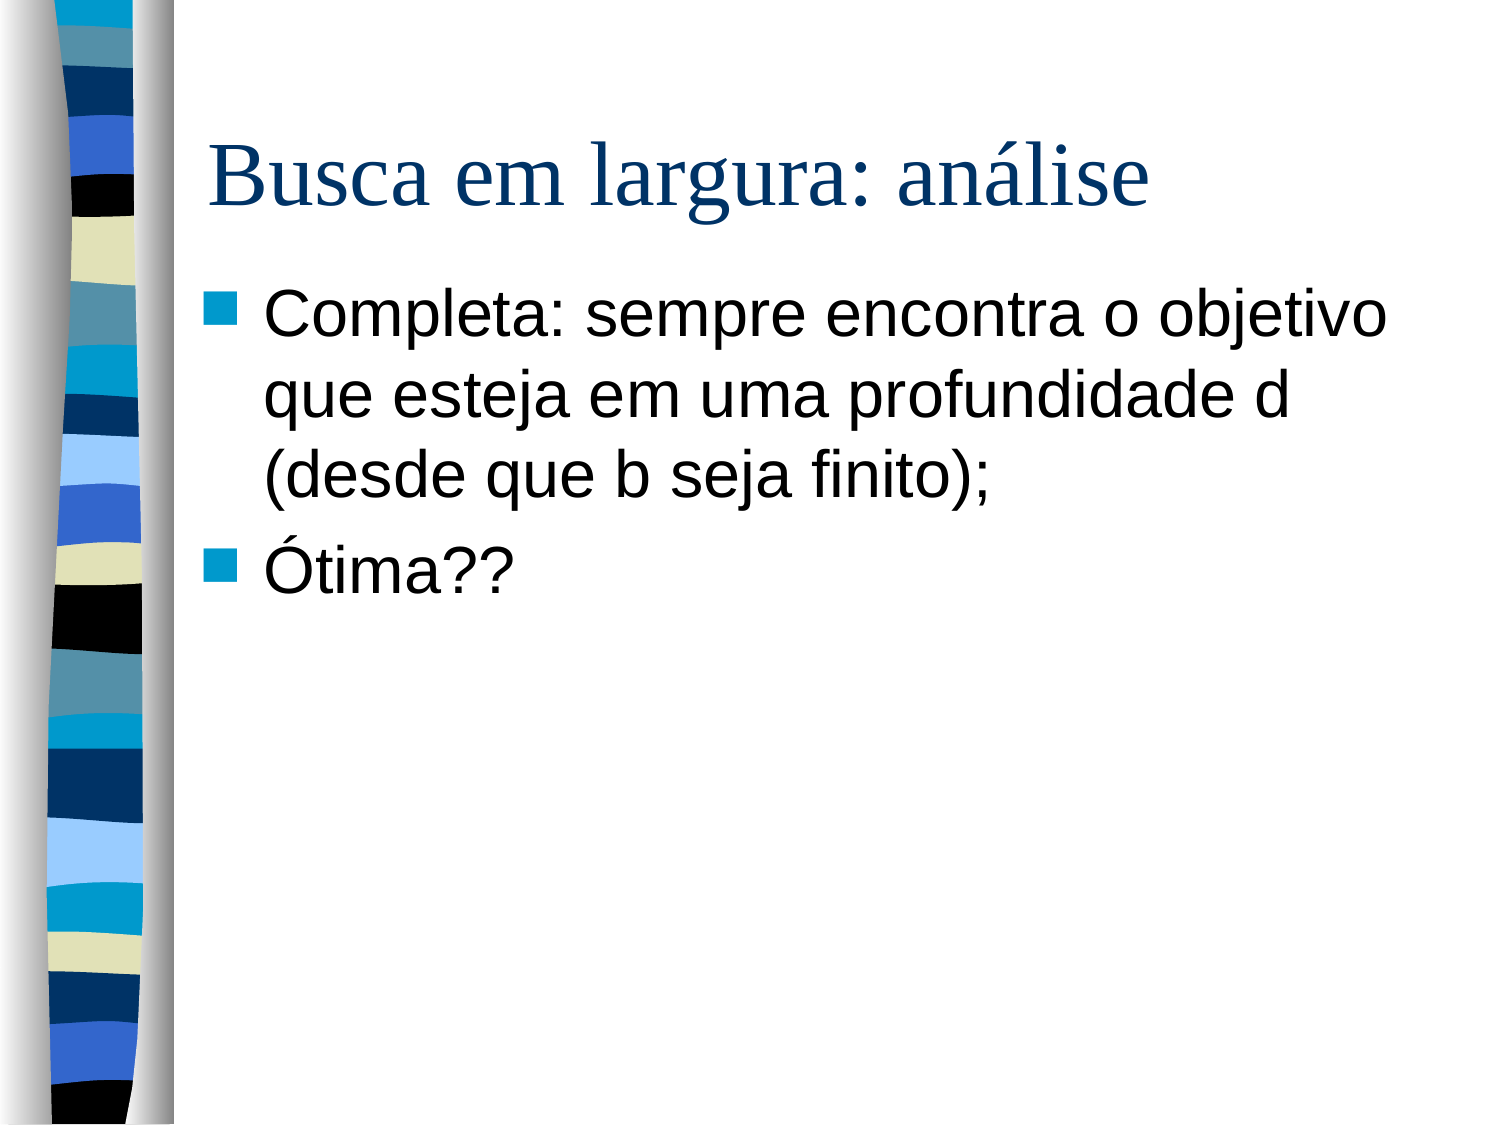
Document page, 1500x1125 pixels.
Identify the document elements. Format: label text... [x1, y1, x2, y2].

title Busca em largura: análise [192, 74, 1468, 262]
list Completa: sempre encontra o objetivo que esteja em uma profundidade d (desde que b seja finito); Ótima?? [192, 262, 1468, 1000]
